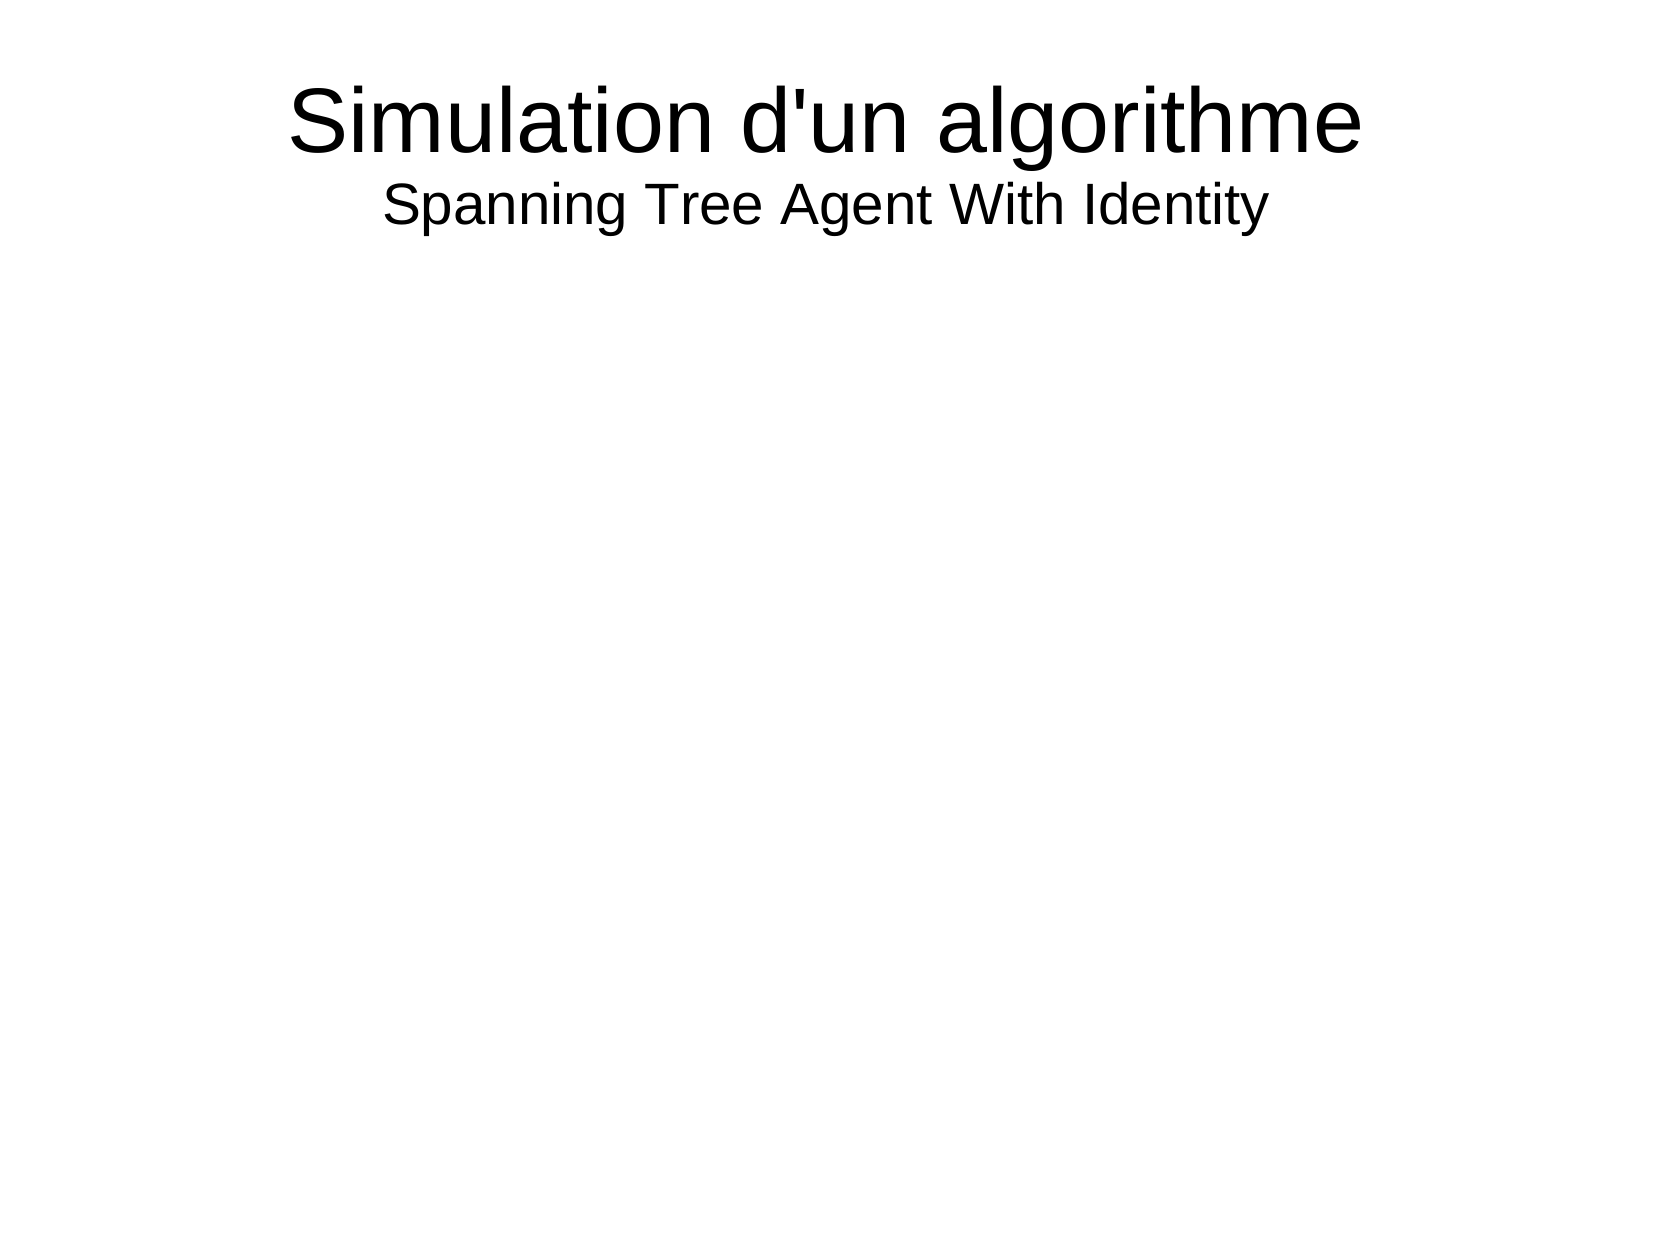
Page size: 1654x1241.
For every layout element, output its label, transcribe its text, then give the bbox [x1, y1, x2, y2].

title Simulation d'un algorithme Spanning Tree Agent With Identity [82, 49, 1571, 257]
